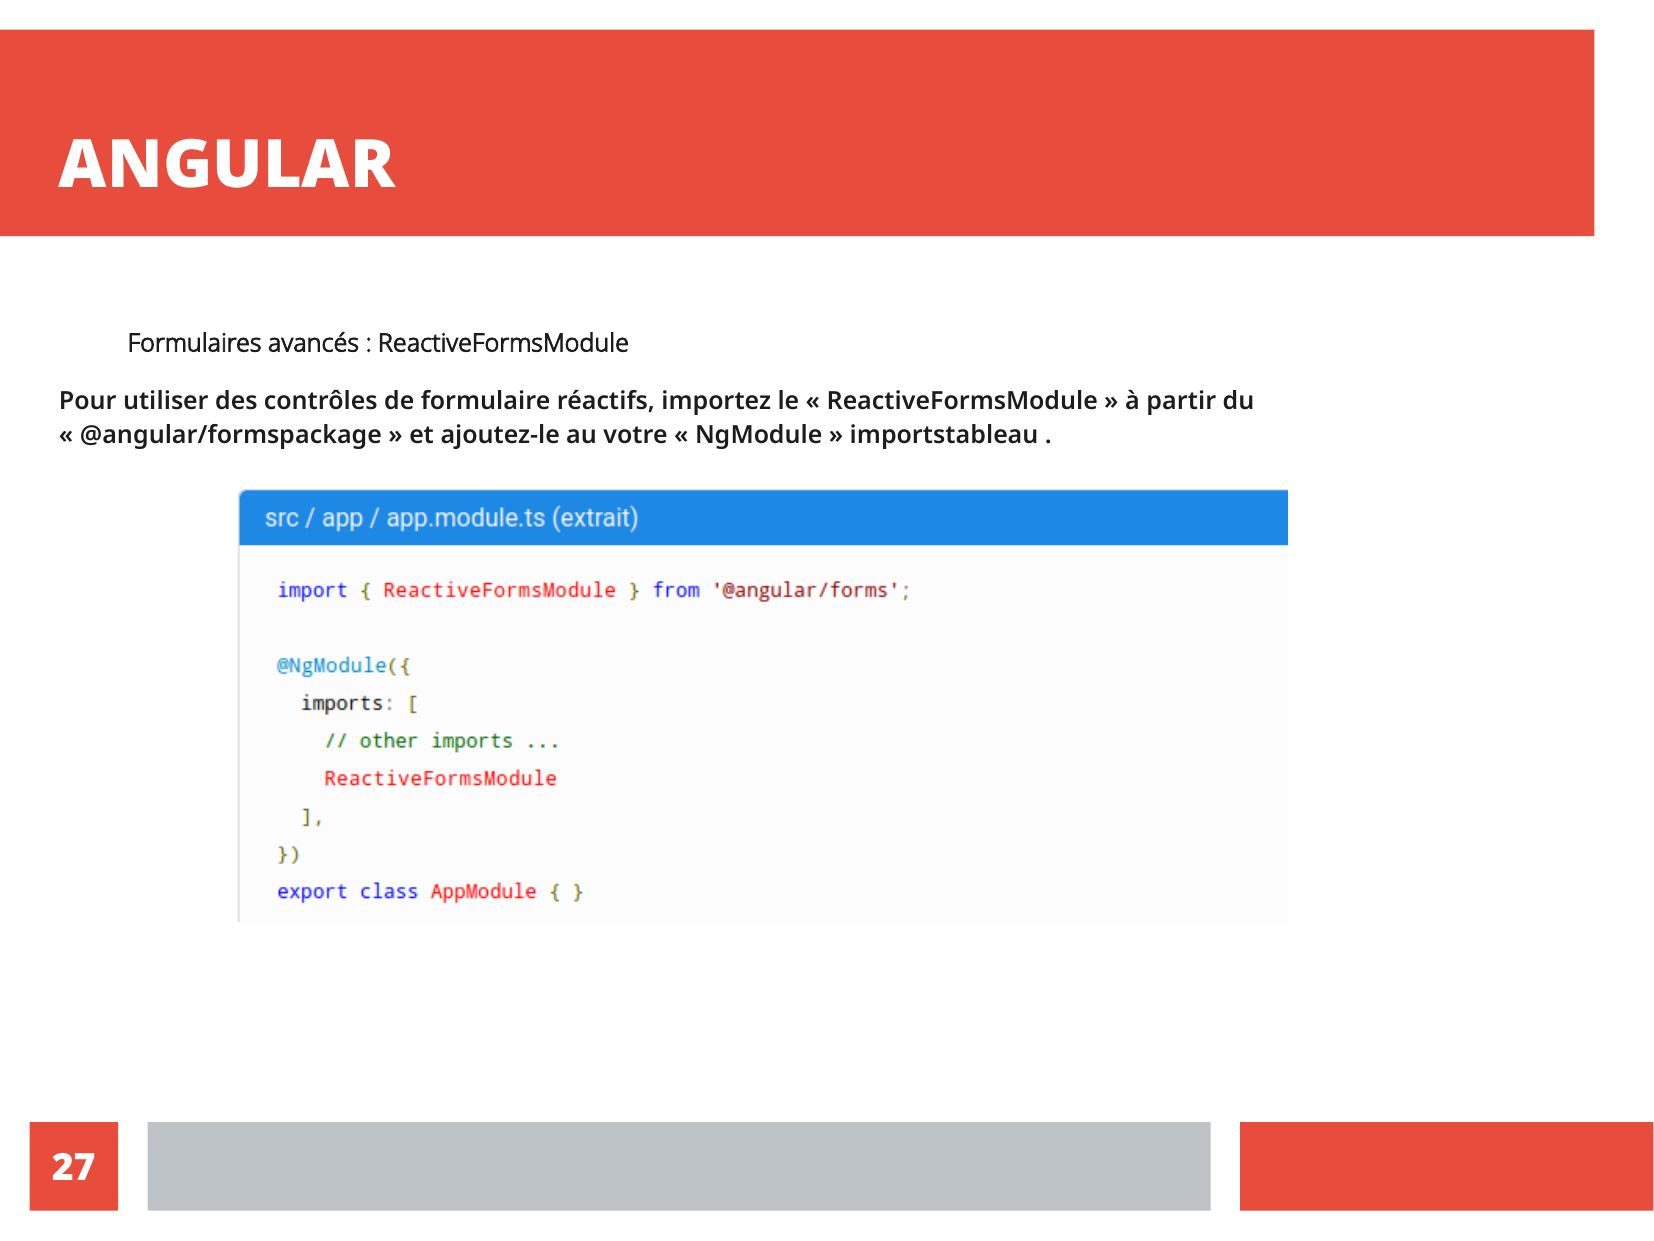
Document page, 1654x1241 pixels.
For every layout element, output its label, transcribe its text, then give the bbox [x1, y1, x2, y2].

picture [232, 489, 1288, 922]
title ANGULAR [59, 59, 1595, 207]
list Formulaires avancés : ReactiveFormsModule Pour utiliser des contrôles de formulaire réactifs, importez le « ReactiveFormsModule » à partir du « @angular/formspackage » et ajoutez-le au votre « NgModule » importstableau . [59, 324, 1565, 1093]
